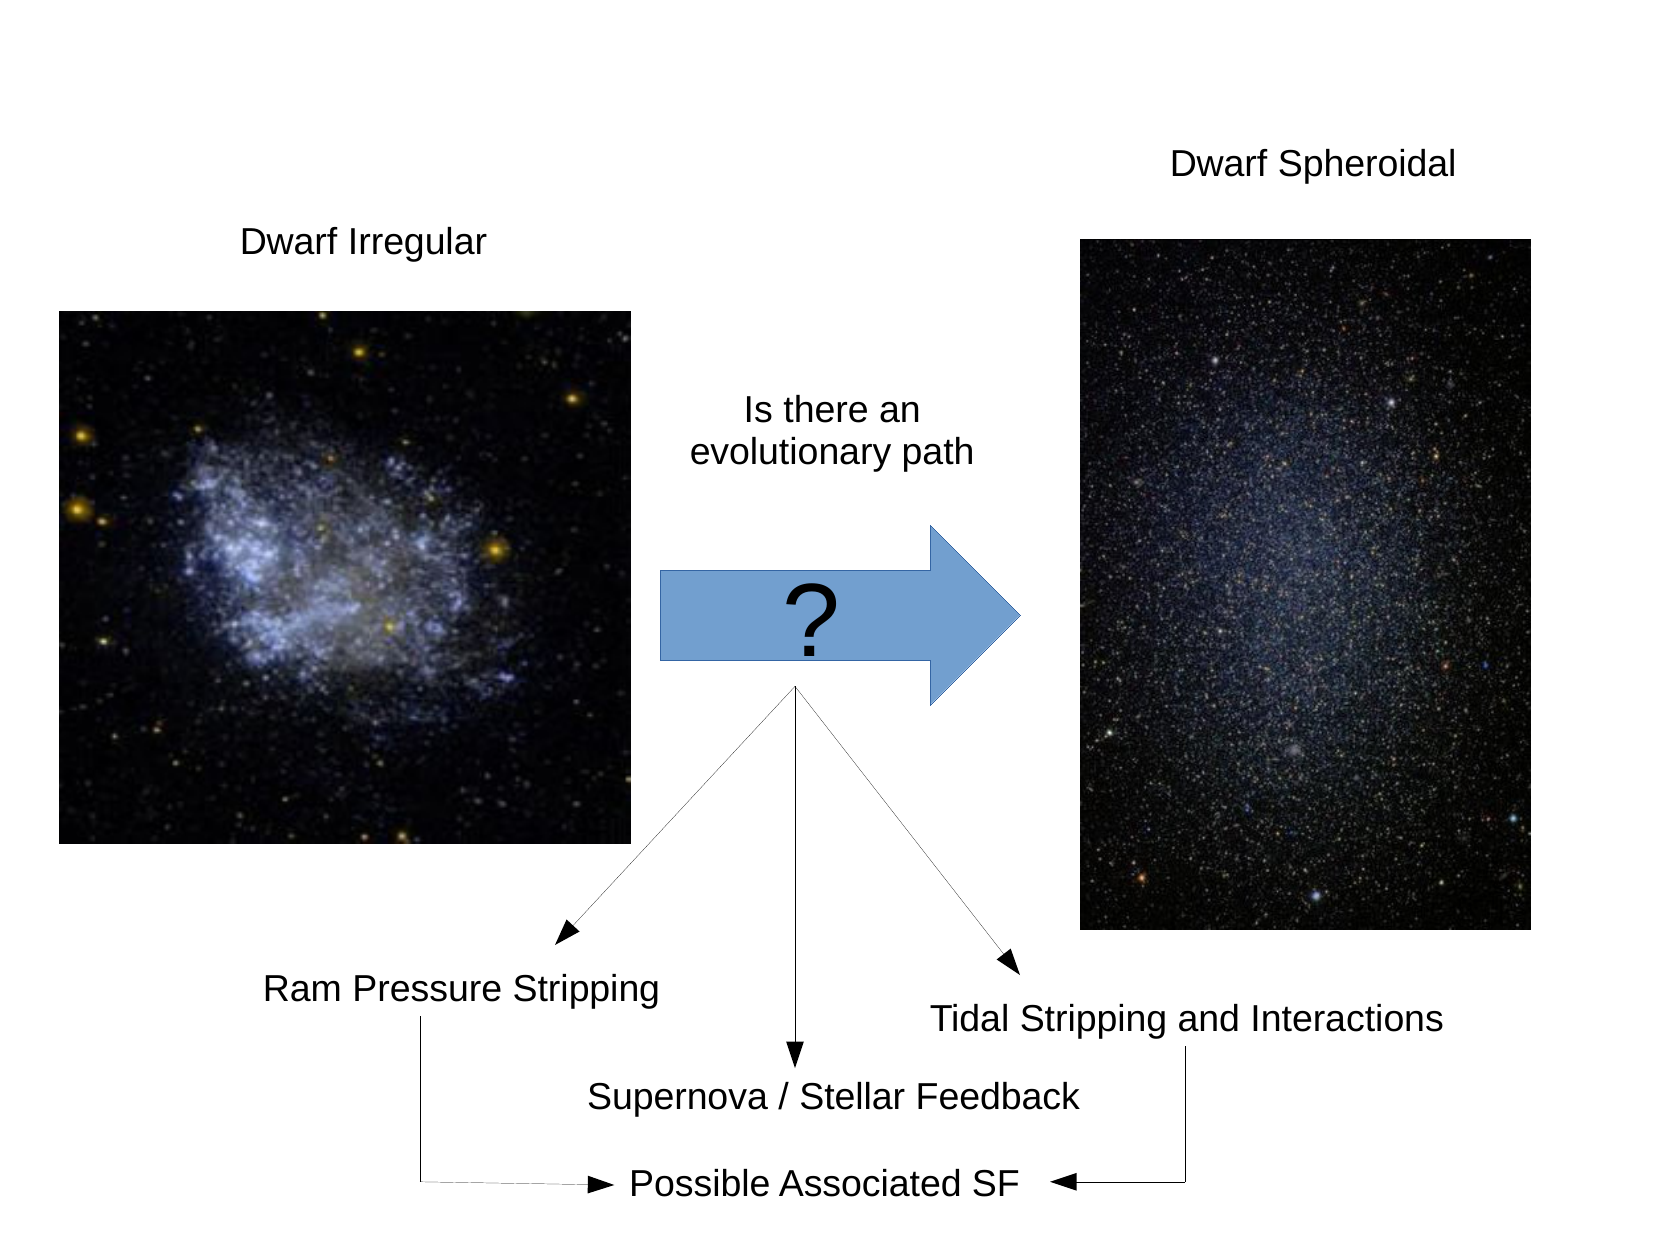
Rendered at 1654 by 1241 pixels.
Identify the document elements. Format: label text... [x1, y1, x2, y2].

text_box Is there an evolutionary path [675, 381, 990, 481]
text_box ? [767, 555, 856, 687]
text_box Dwarf Irregular [225, 213, 503, 271]
text_box Possible Associated SF [614, 1155, 1036, 1212]
text_box Tidal Stripping and Interactions [915, 990, 1459, 1047]
picture [59, 311, 631, 844]
text_box Supernova / Stellar Feedback [572, 1068, 1096, 1126]
text_box Dwarf Spheroidal [1155, 135, 1472, 192]
text_box [660, 570, 767, 661]
text_box Ram Pressure Stripping [248, 960, 676, 1017]
picture [1080, 239, 1531, 931]
text_box [856, 525, 1021, 706]
